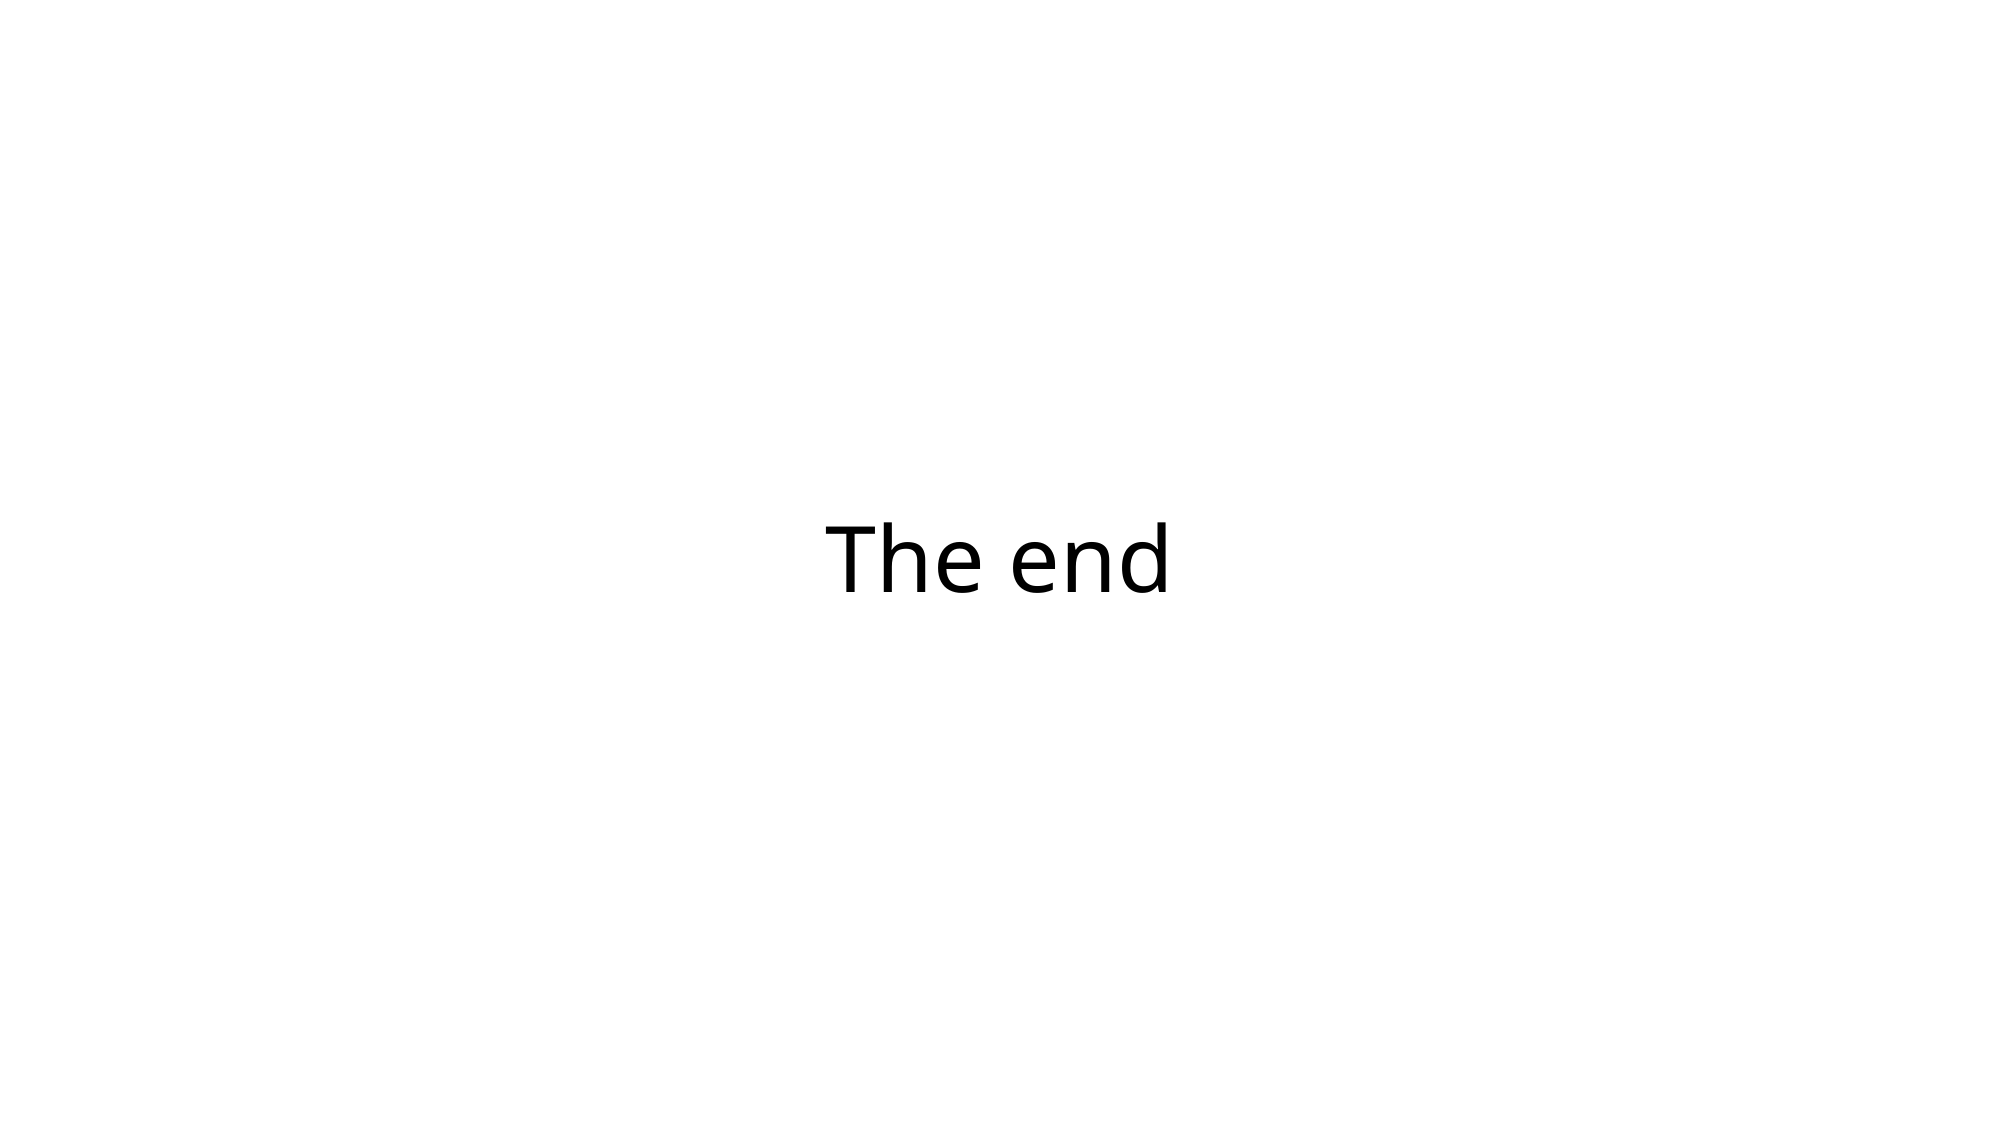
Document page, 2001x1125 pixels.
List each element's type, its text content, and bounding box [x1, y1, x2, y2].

title The end [137, 453, 1863, 672]
